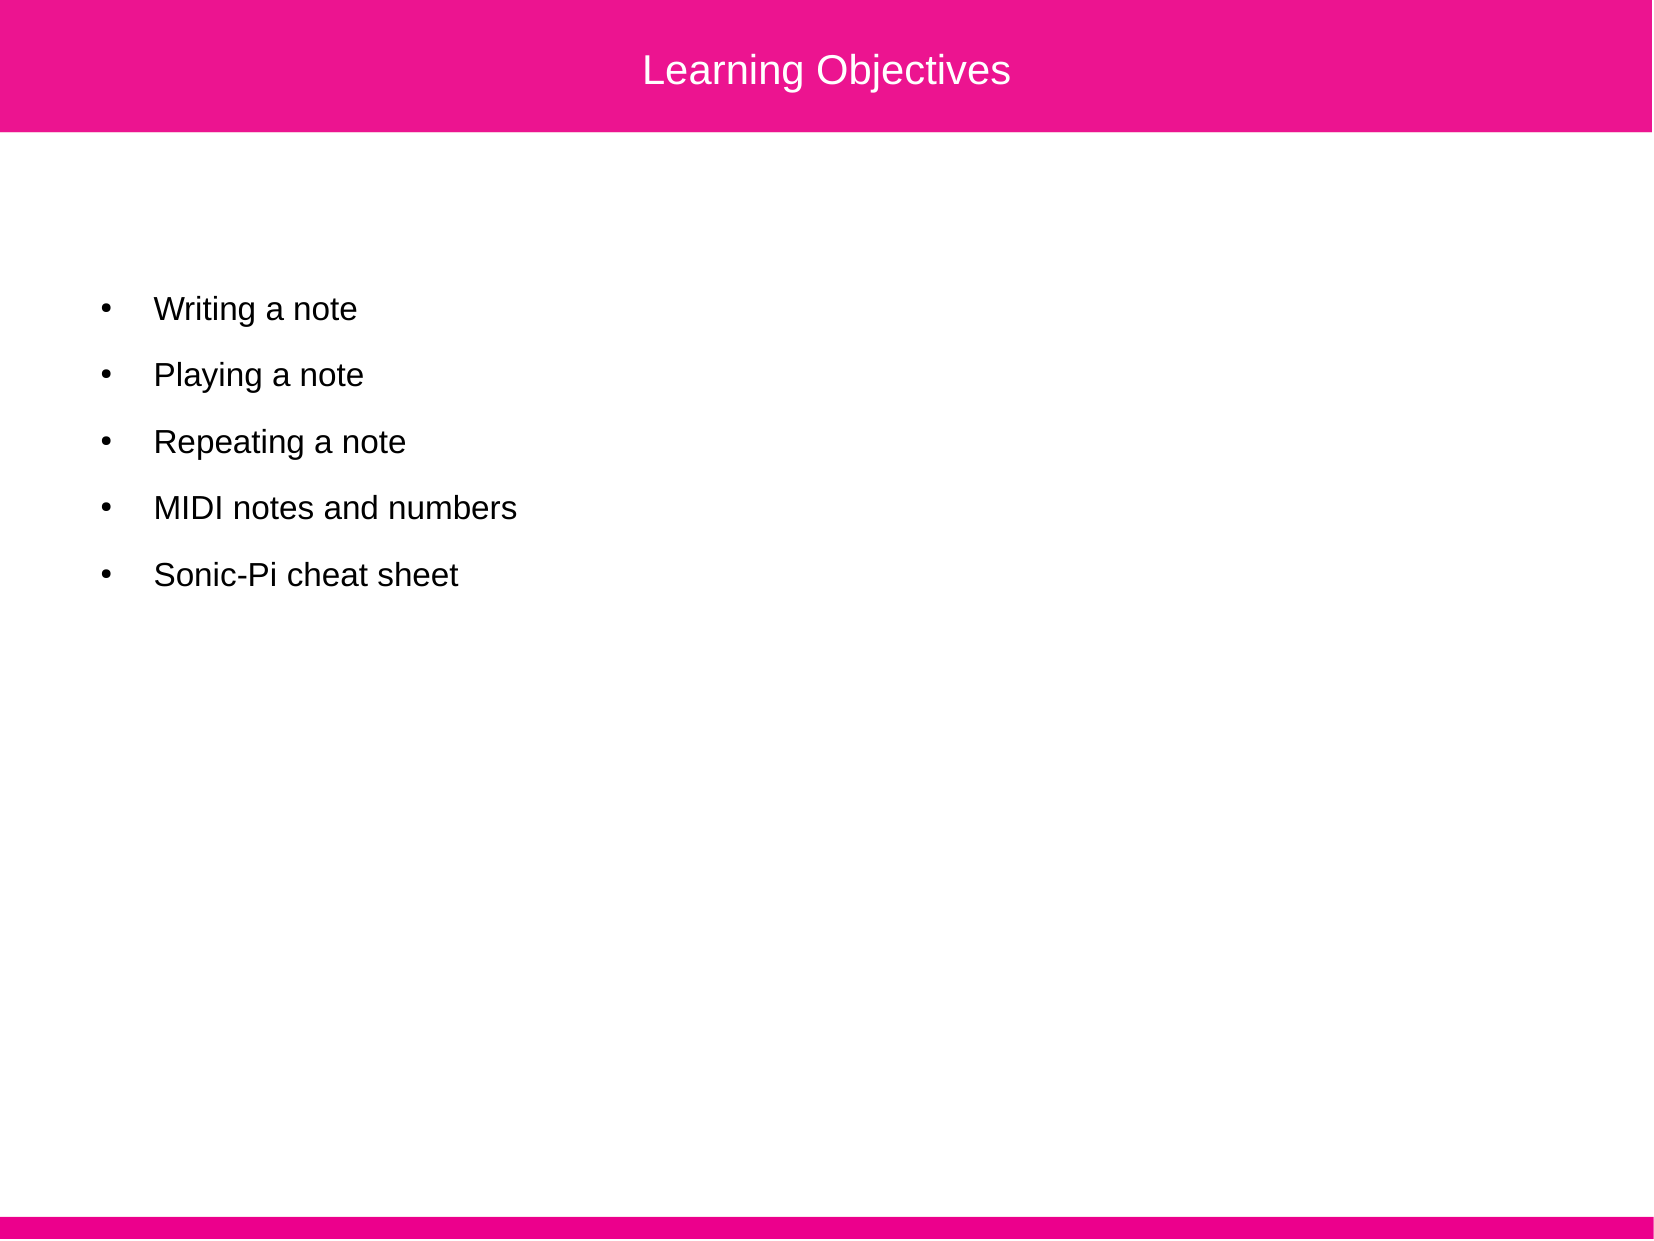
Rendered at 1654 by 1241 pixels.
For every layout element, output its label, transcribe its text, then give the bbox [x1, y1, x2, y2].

picture [0, 0, 1654, 1241]
title Learning Objectives [82, 46, 1571, 94]
list Writing a note Playing a note Repeating a note MIDI notes and numbers Sonic-Pi cheat sheet [82, 290, 1571, 1010]
